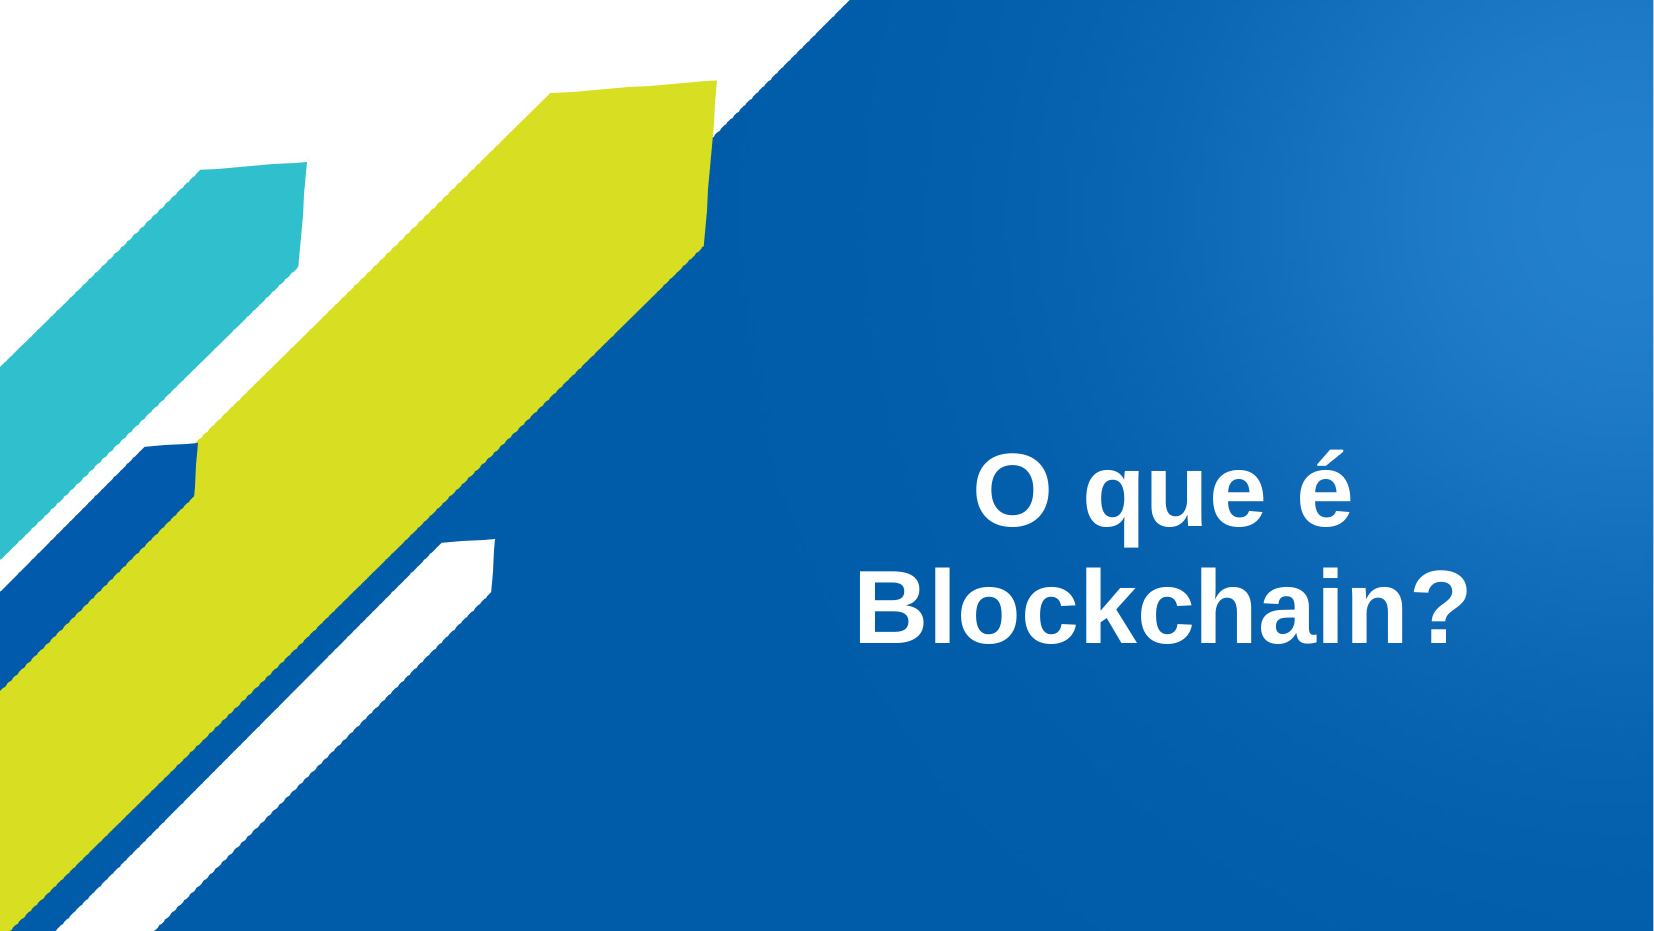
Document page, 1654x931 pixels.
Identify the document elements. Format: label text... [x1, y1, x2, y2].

picture [0, 0, 1654, 931]
text_box O que é Blockchain? [838, 425, 1630, 709]
